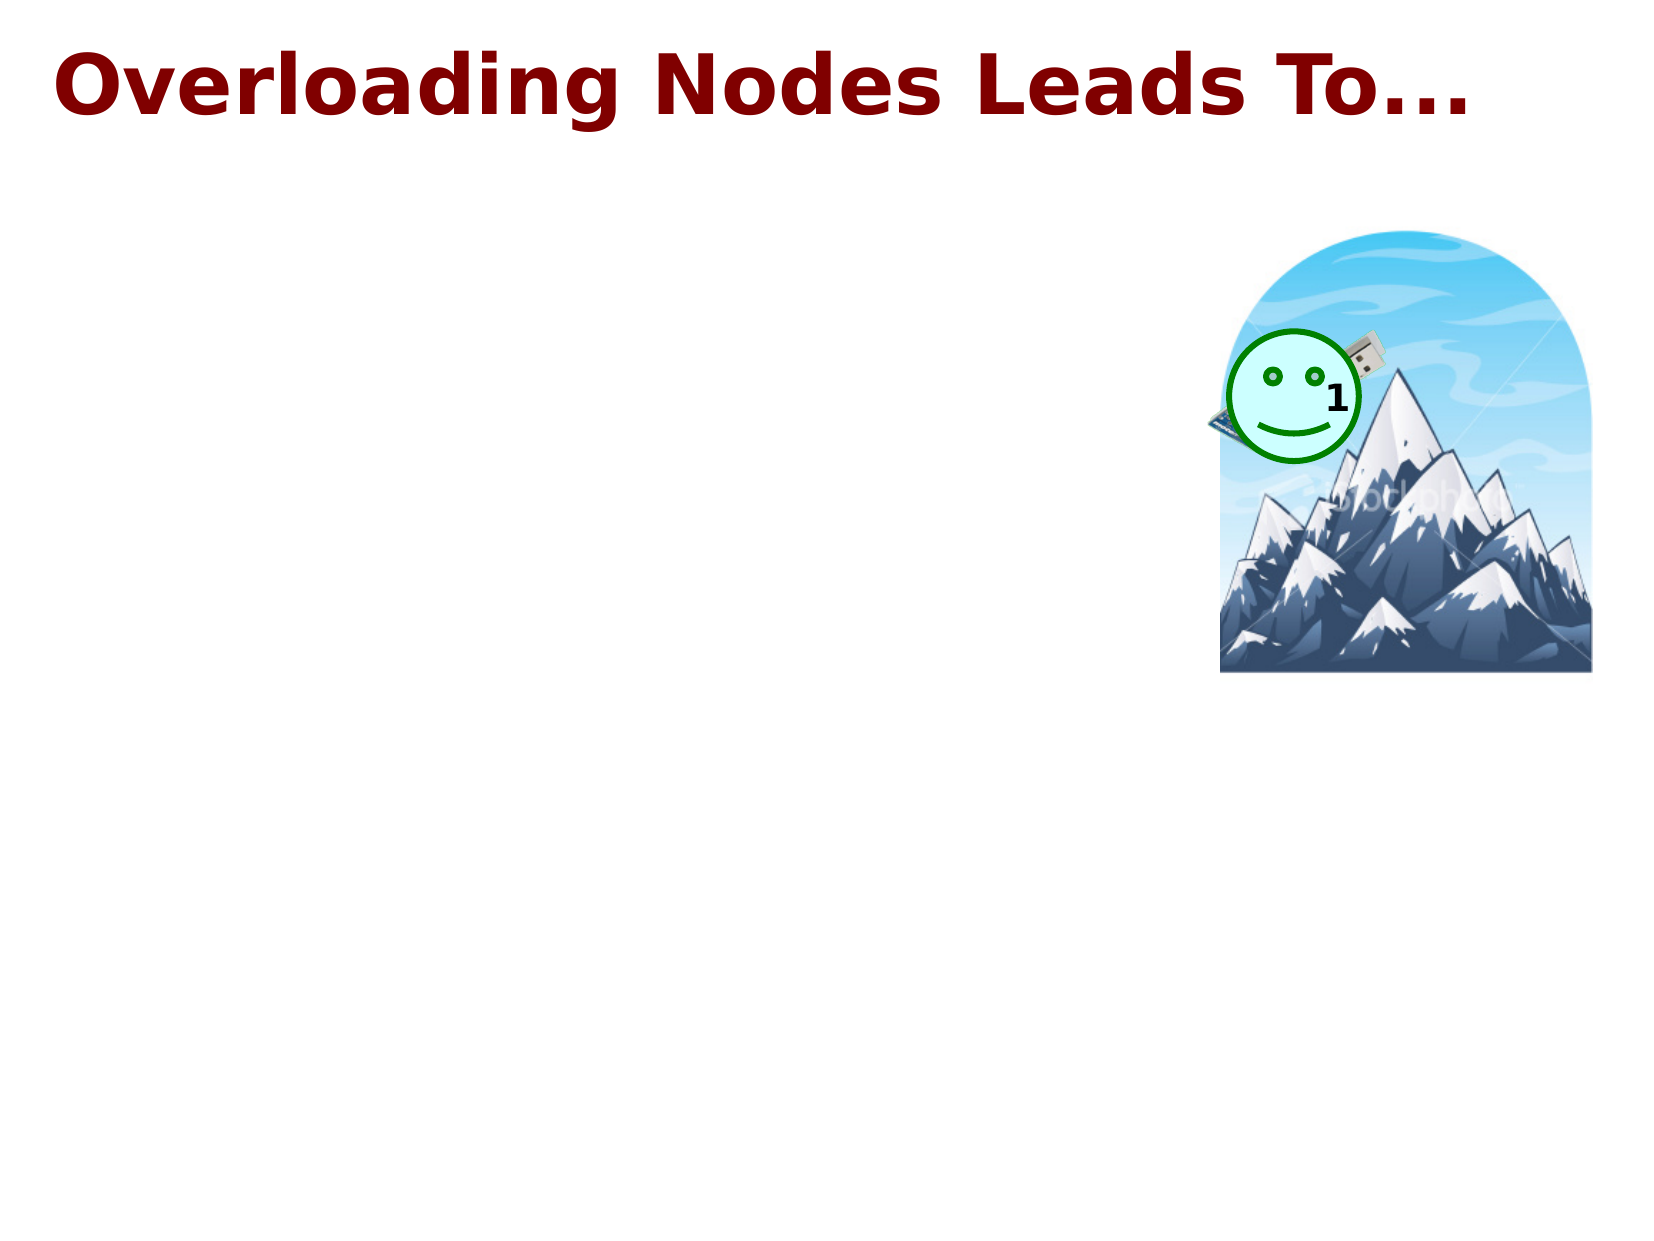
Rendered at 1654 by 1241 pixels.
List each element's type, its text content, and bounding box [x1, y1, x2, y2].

title Overloading Nodes Leads To... [52, 0, 1654, 173]
picture [1207, 181, 1593, 723]
text_box [1229, 331, 1353, 462]
text_box 1 [1309, 369, 1370, 430]
